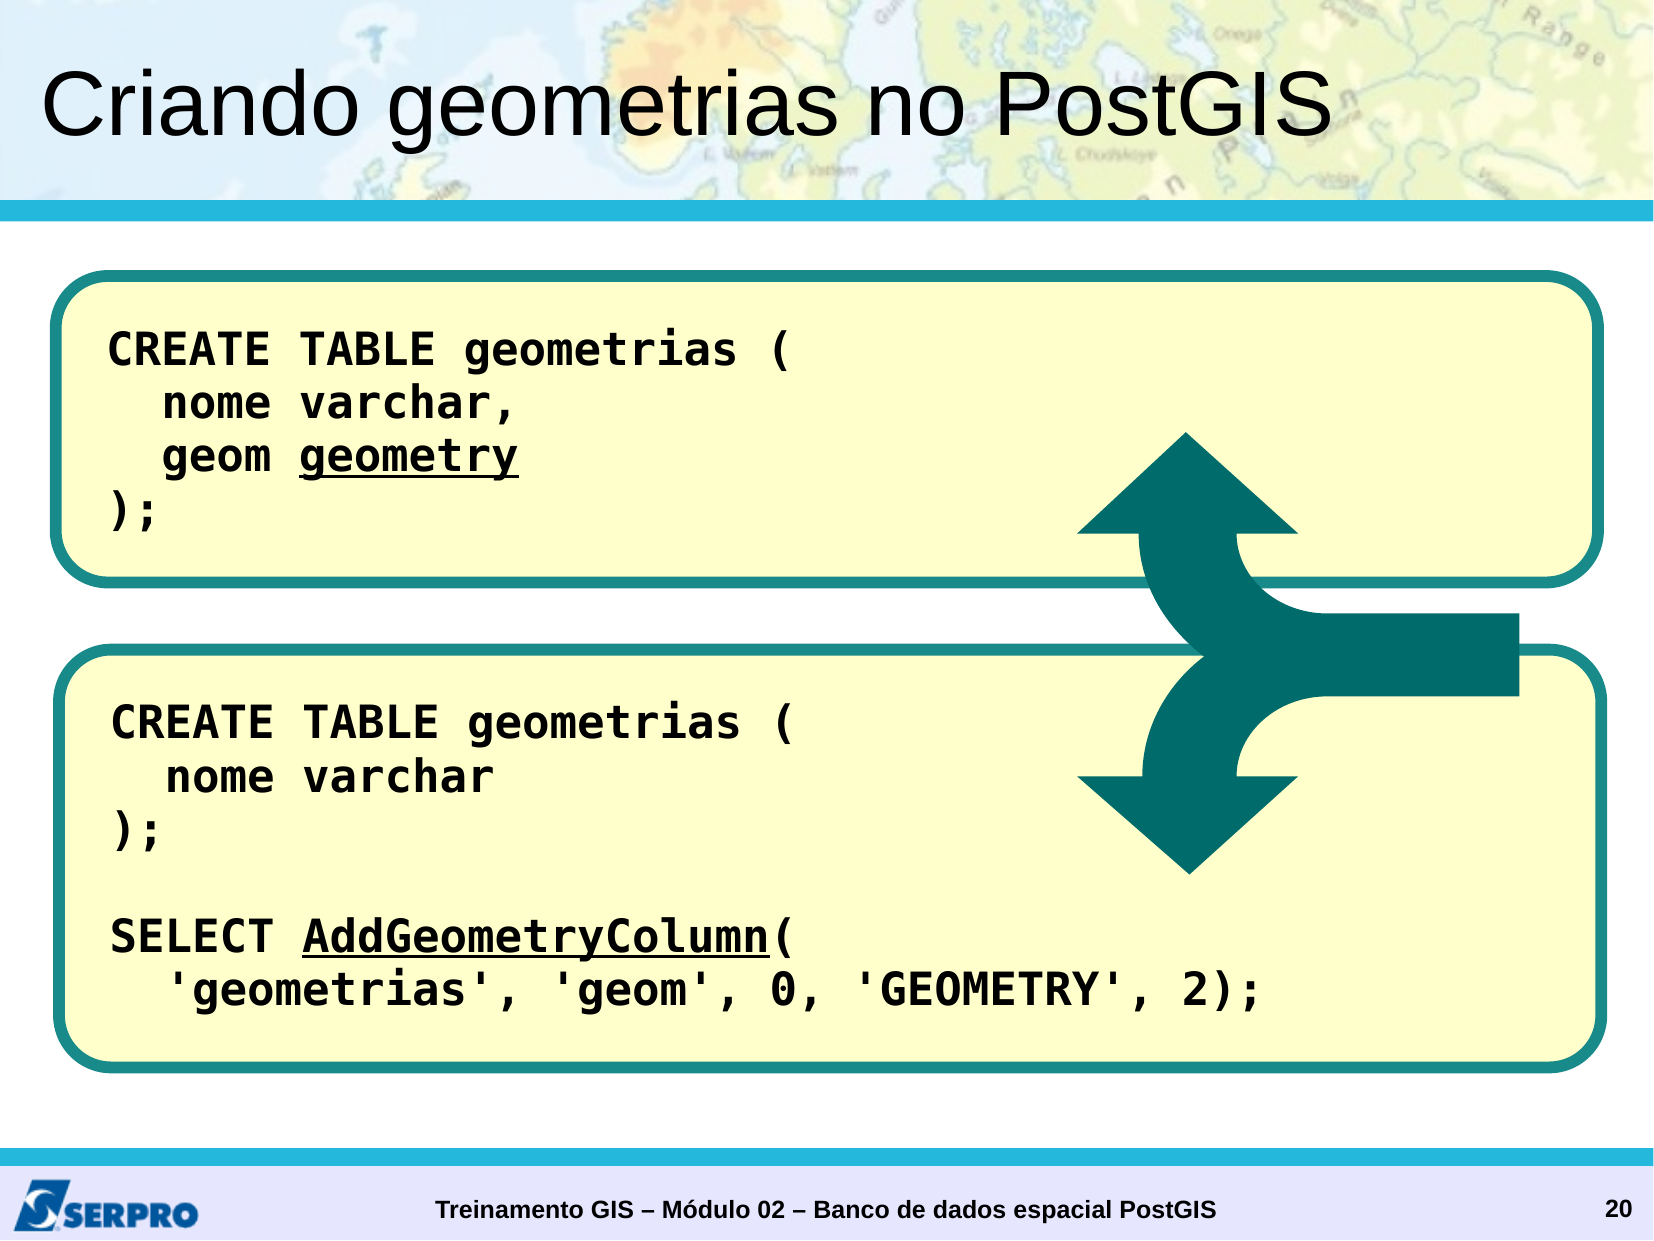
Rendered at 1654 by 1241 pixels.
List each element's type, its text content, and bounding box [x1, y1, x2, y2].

picture [10, 1177, 201, 1235]
text_box CREATE TABLE geometrias ( nome varchar ); SELECT AddGeometryColumn( 'geometrias', 'geom', 0, 'GEOMETRY', 2); [94, 689, 1567, 1024]
text_box CREATE TABLE geometrias ( nome varchar, geom geometry ); [91, 315, 1563, 544]
text_box [55, 276, 1602, 1068]
title Criando geometrias no PostGIS [40, 49, 1614, 159]
